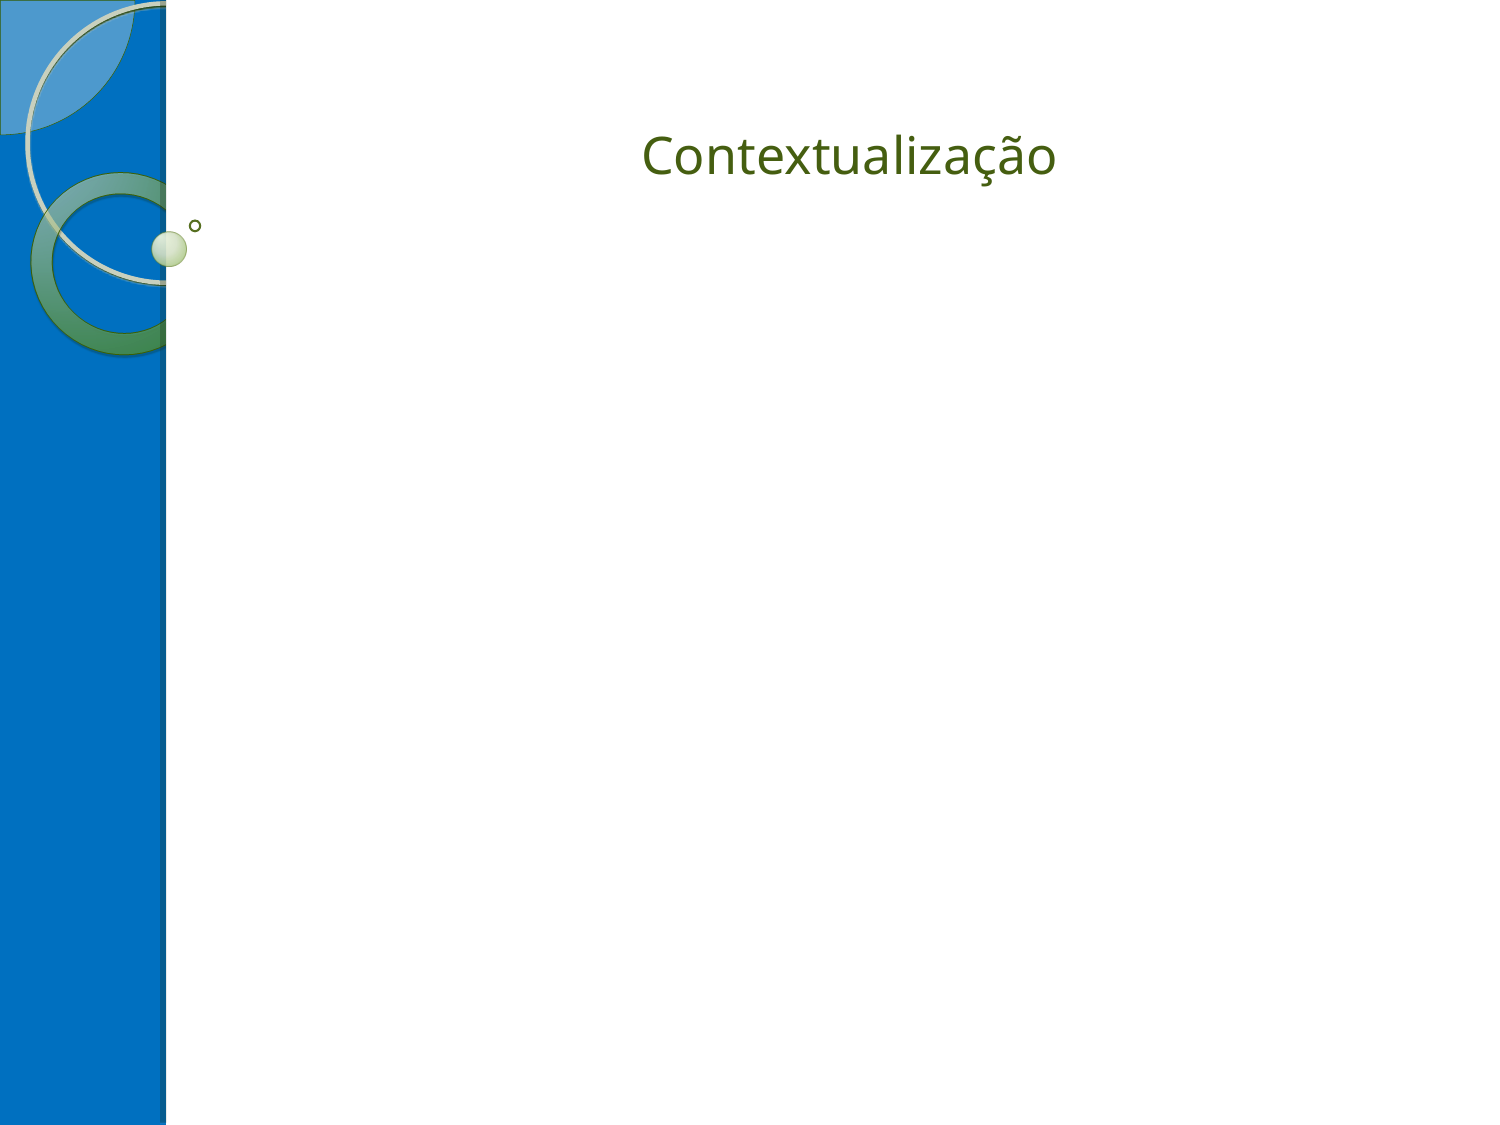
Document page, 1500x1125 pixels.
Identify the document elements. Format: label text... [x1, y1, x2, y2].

picture [27, 170, 188, 362]
title Contextualização [235, 23, 1466, 254]
